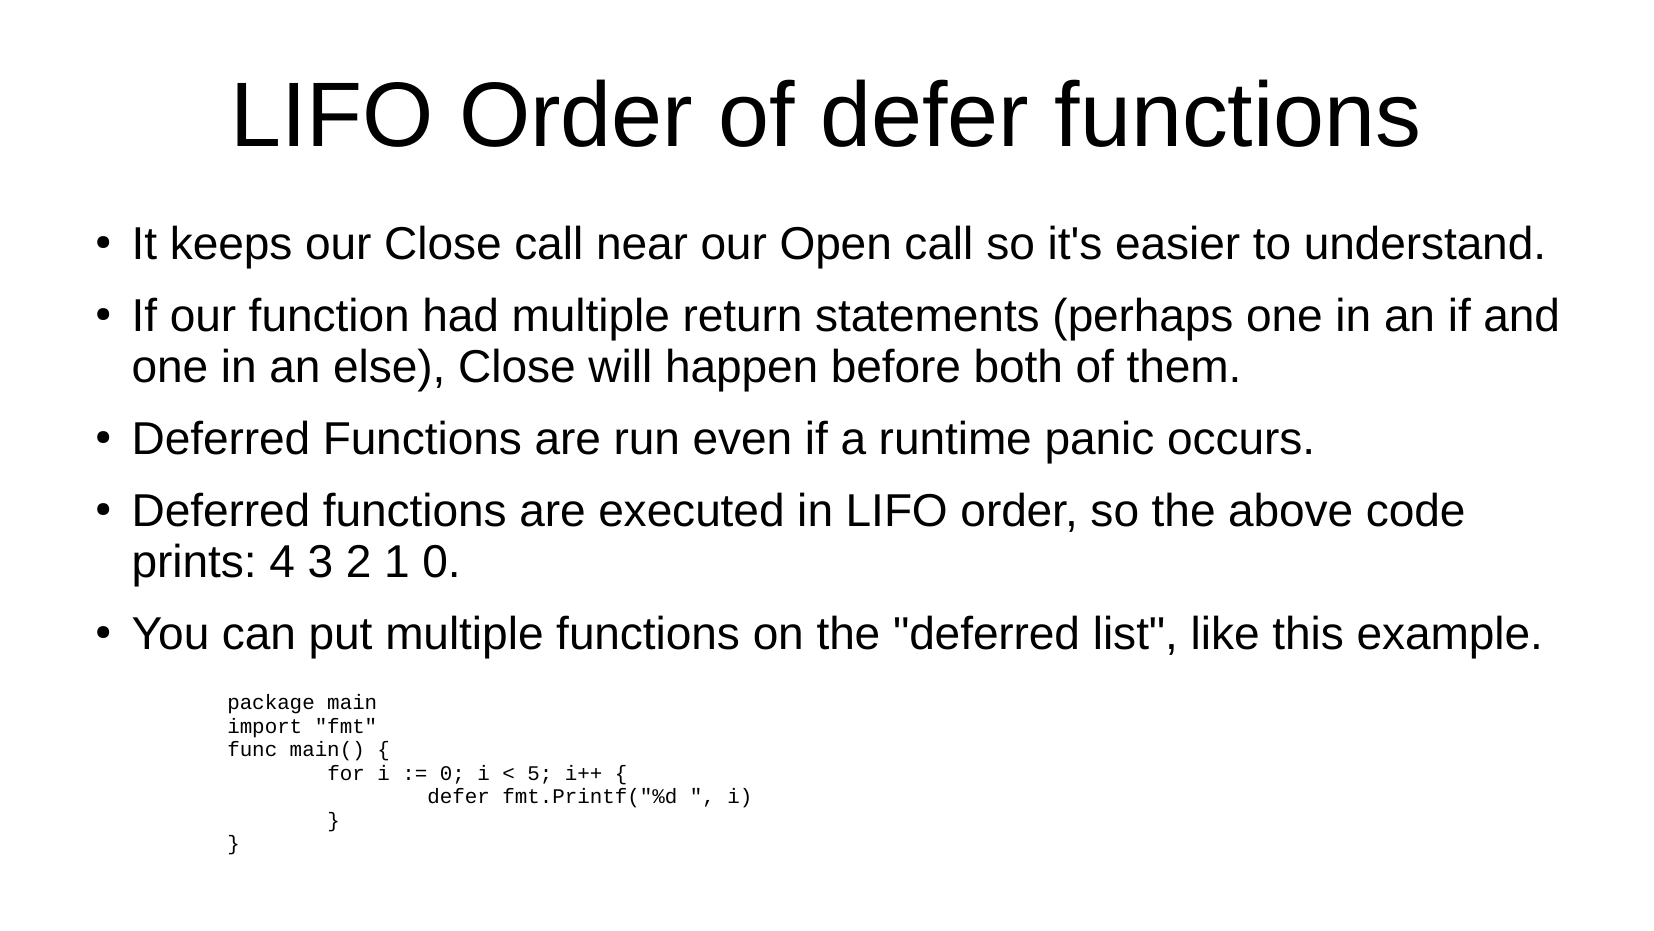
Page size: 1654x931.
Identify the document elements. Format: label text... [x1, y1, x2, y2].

title LIFO Order of defer functions [82, 37, 1571, 193]
list It keeps our Close call near our Open call so it's easier to understand. If our function had multiple return statements (perhaps one in an if and one in an else), Close will happen before both of them. Deferred Functions are run even if a runtime panic occurs. Deferred functions are executed in LIFO order, so the above code prints: 4 3 2 1 0. You can put multiple functions on the "deferred list", like this example. [82, 217, 1571, 758]
text_box package main import "fmt" func main() { for i := 0; i < 5; i++ { defer fmt.Printf("%d ", i) } } [212, 685, 1441, 865]
